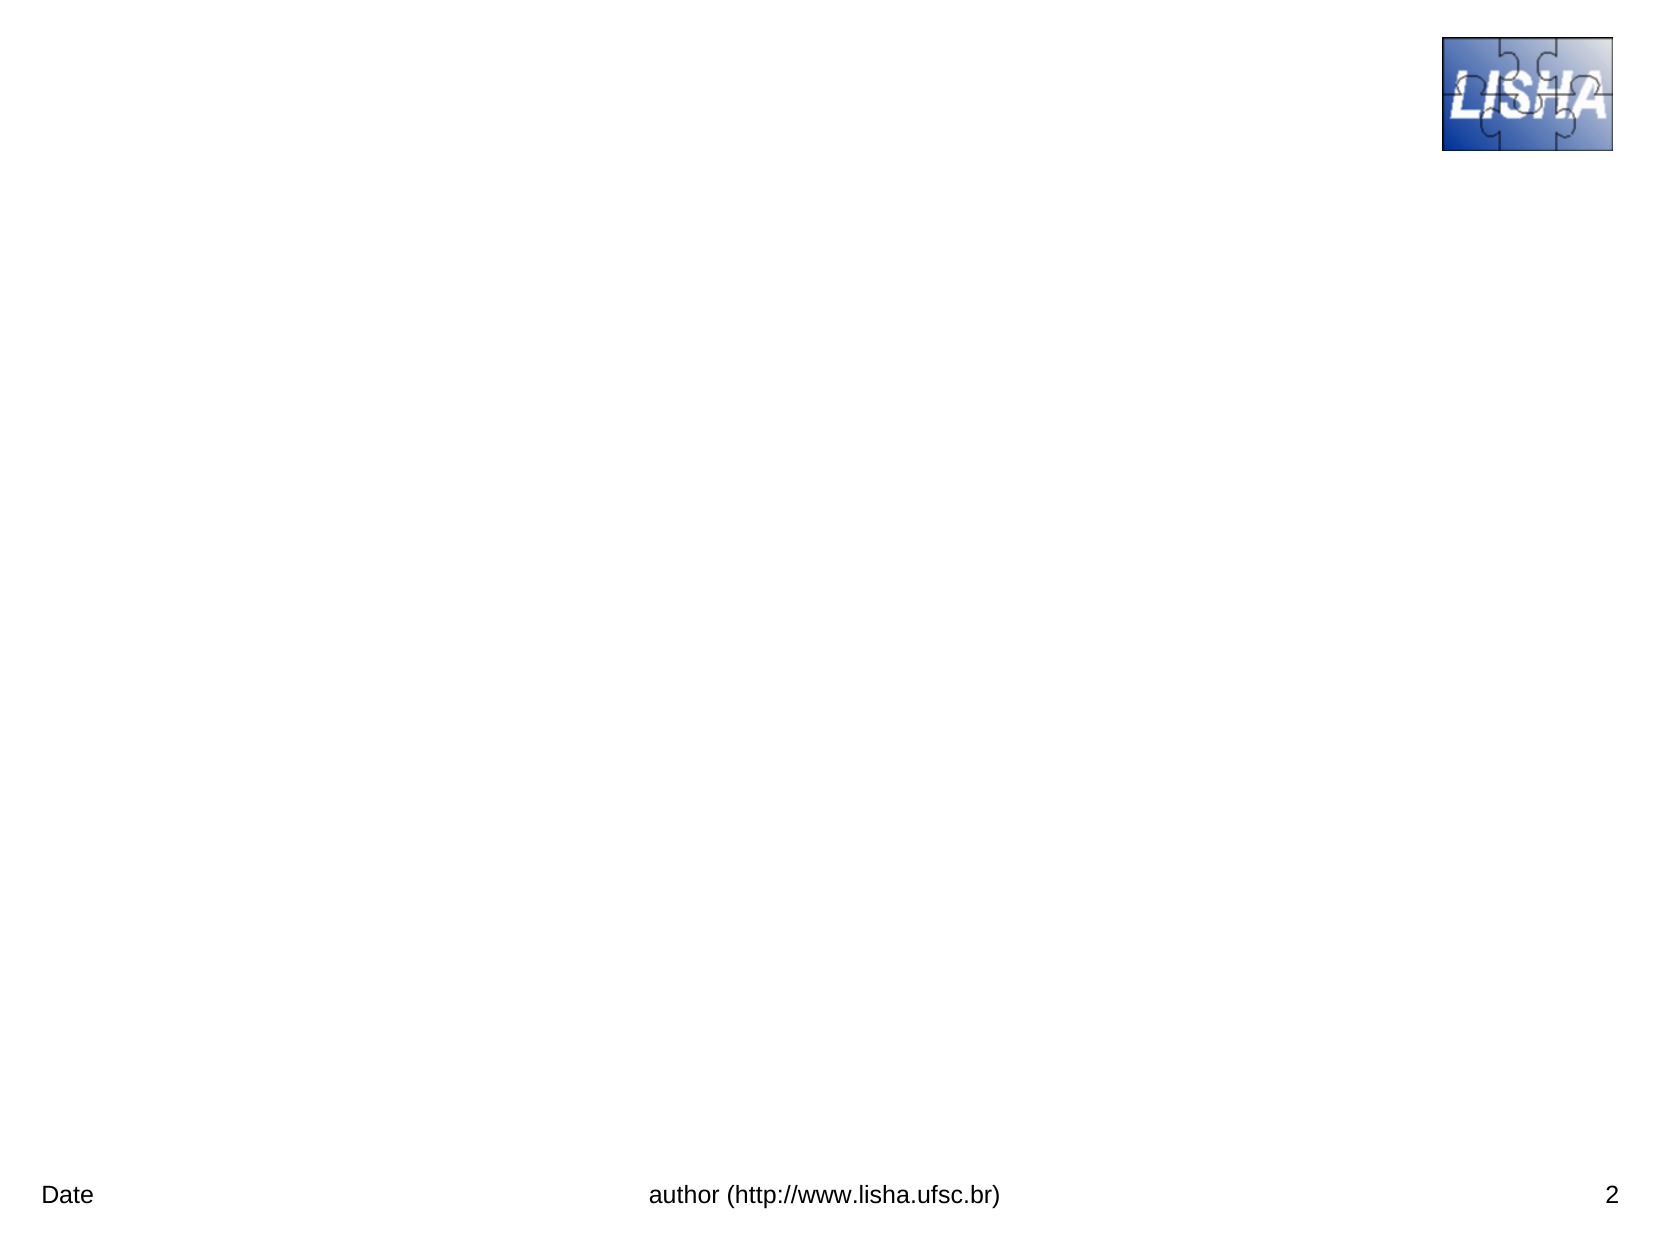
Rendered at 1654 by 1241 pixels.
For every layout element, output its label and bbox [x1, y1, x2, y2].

picture [1442, 37, 1613, 151]
